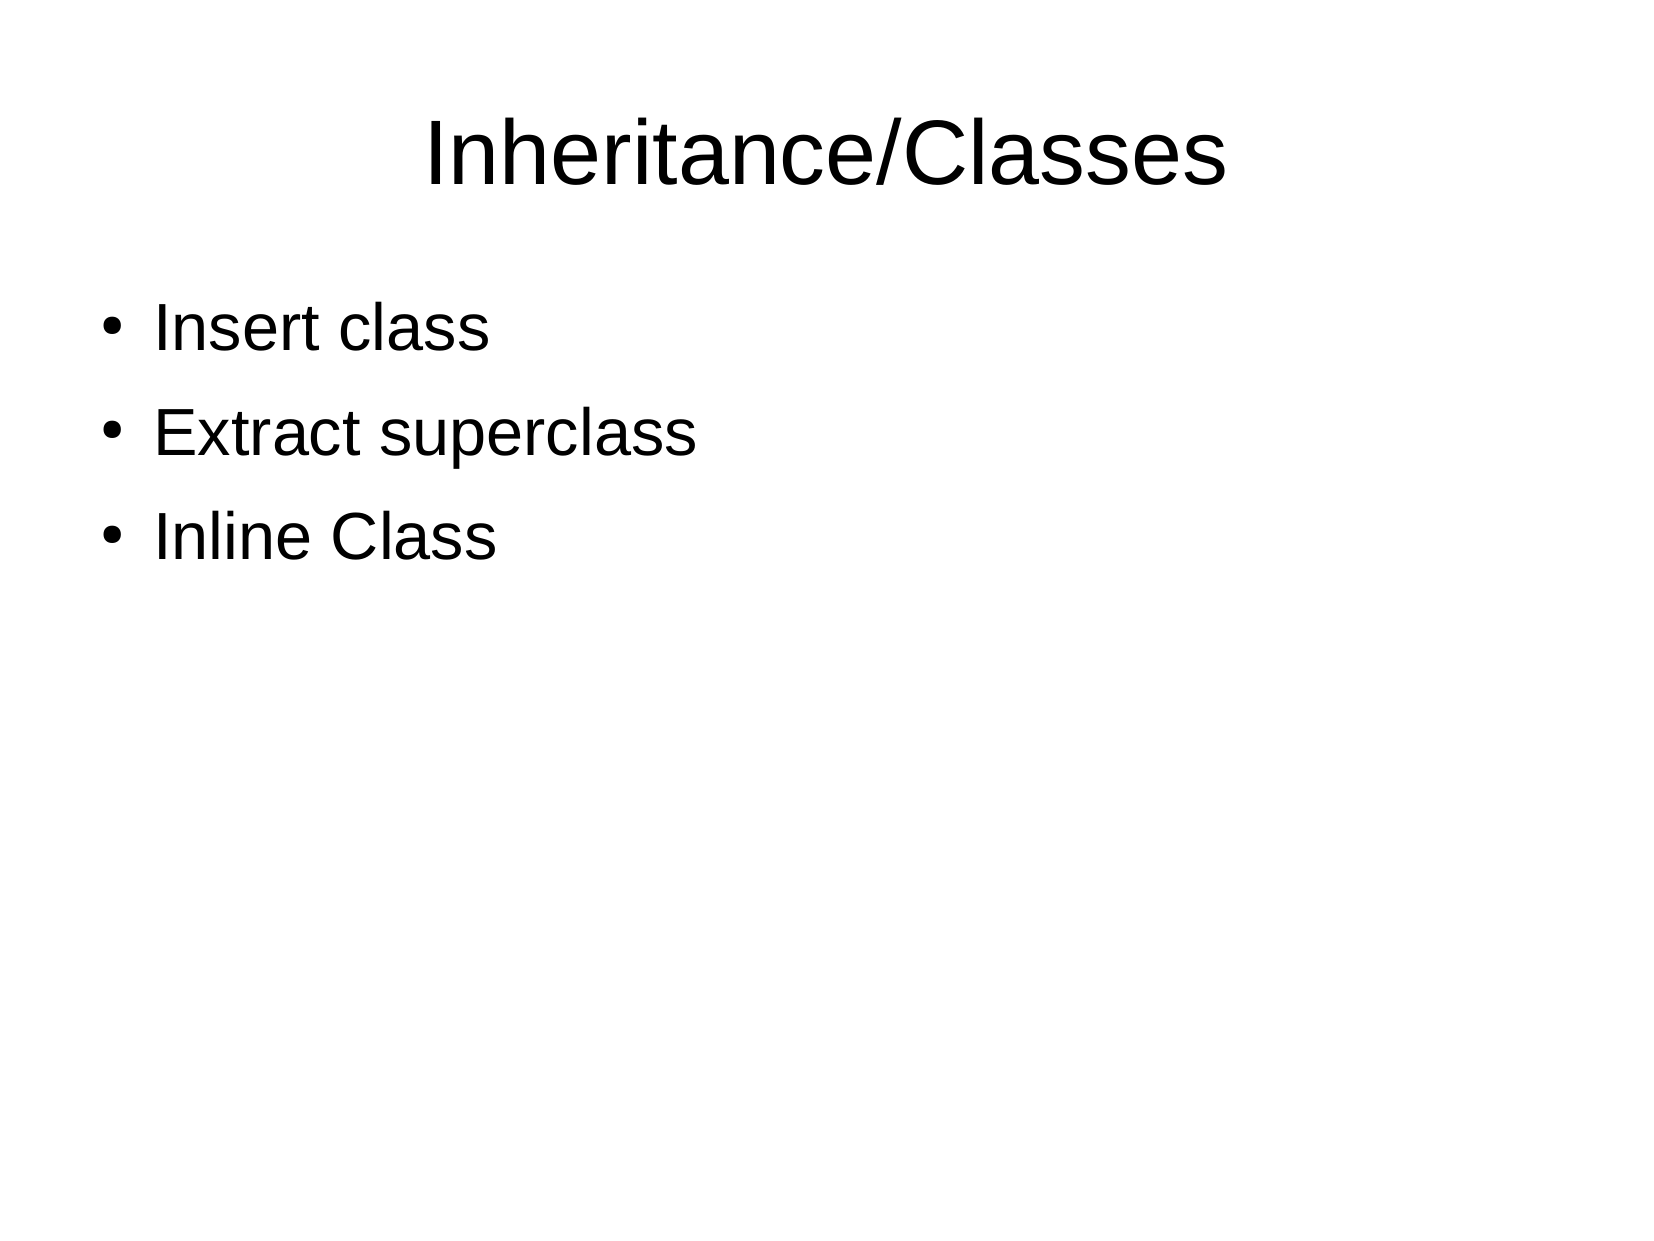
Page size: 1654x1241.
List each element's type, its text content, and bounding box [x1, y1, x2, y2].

list Insert class Extract superclass Inline Class [82, 290, 1571, 1109]
title Inheritance/Classes [82, 49, 1571, 257]
